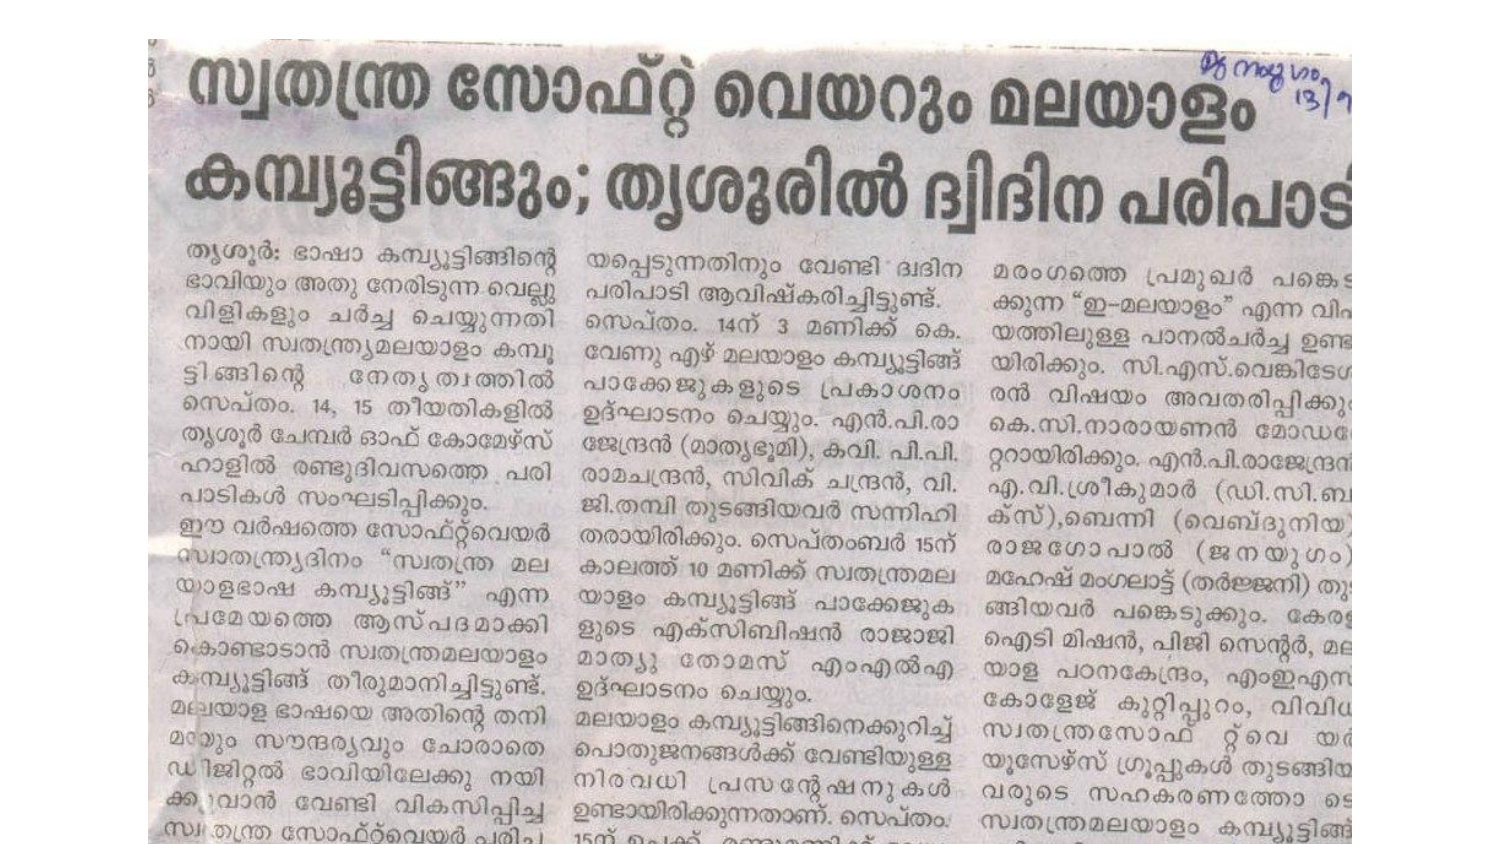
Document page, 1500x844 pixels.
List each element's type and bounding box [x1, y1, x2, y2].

picture [148, 39, 1352, 844]
